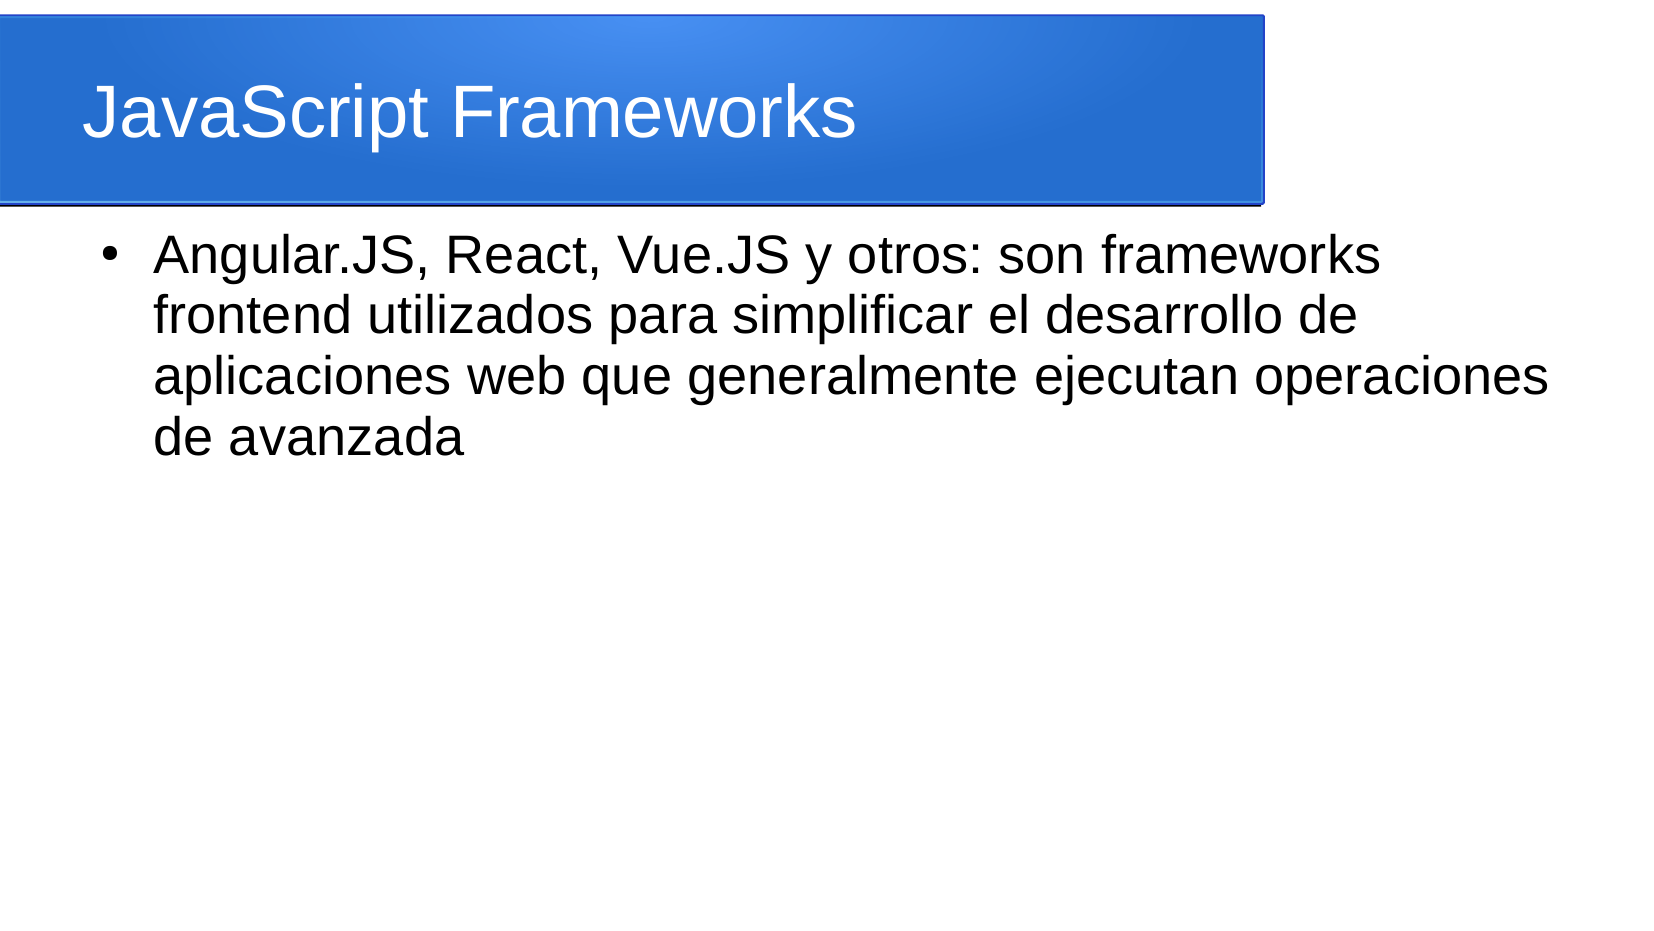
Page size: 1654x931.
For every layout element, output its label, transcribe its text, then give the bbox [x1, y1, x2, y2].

title JavaScript Frameworks [82, 35, 1235, 189]
list Angular.JS, React, Vue.JS y otros: son frameworks frontend utilizados para simplificar el desarrollo de aplicaciones web que generalmente ejecutan operaciones de avanzada [82, 224, 1571, 764]
